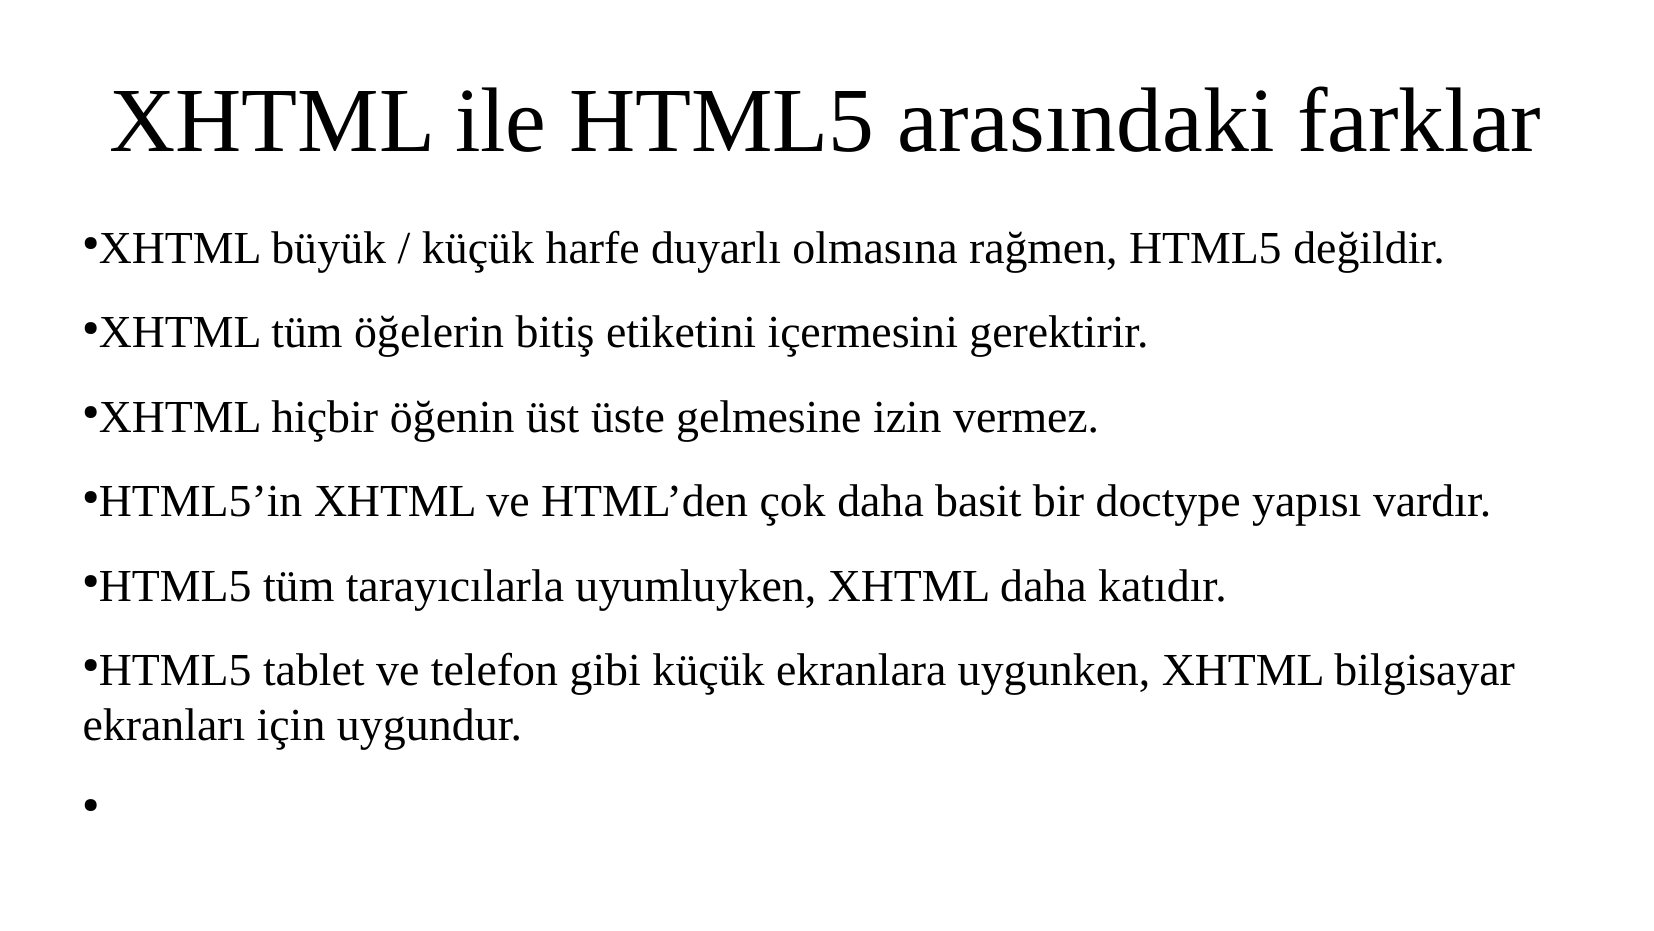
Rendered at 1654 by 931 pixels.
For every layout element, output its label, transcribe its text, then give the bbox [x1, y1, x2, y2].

title XHTML ile HTML5 arasındaki farklar [82, 37, 1571, 193]
list XHTML büyük / küçük harfe duyarlı olmasına rağmen, HTML5 değildir. XHTML tüm öğelerin bitiş etiketini içermesini gerektirir. XHTML hiçbir öğenin üst üste gelmesine izin vermez. HTML5’in XHTML ve HTML’den çok daha basit bir doctype yapısı vardır. HTML5 tüm tarayıcılarla uyumluyken, XHTML daha katıdır. HTML5 tablet ve telefon gibi küçük ekranlara uygunken, XHTML bilgisayar ekranları için uygundur. [82, 217, 1571, 758]
